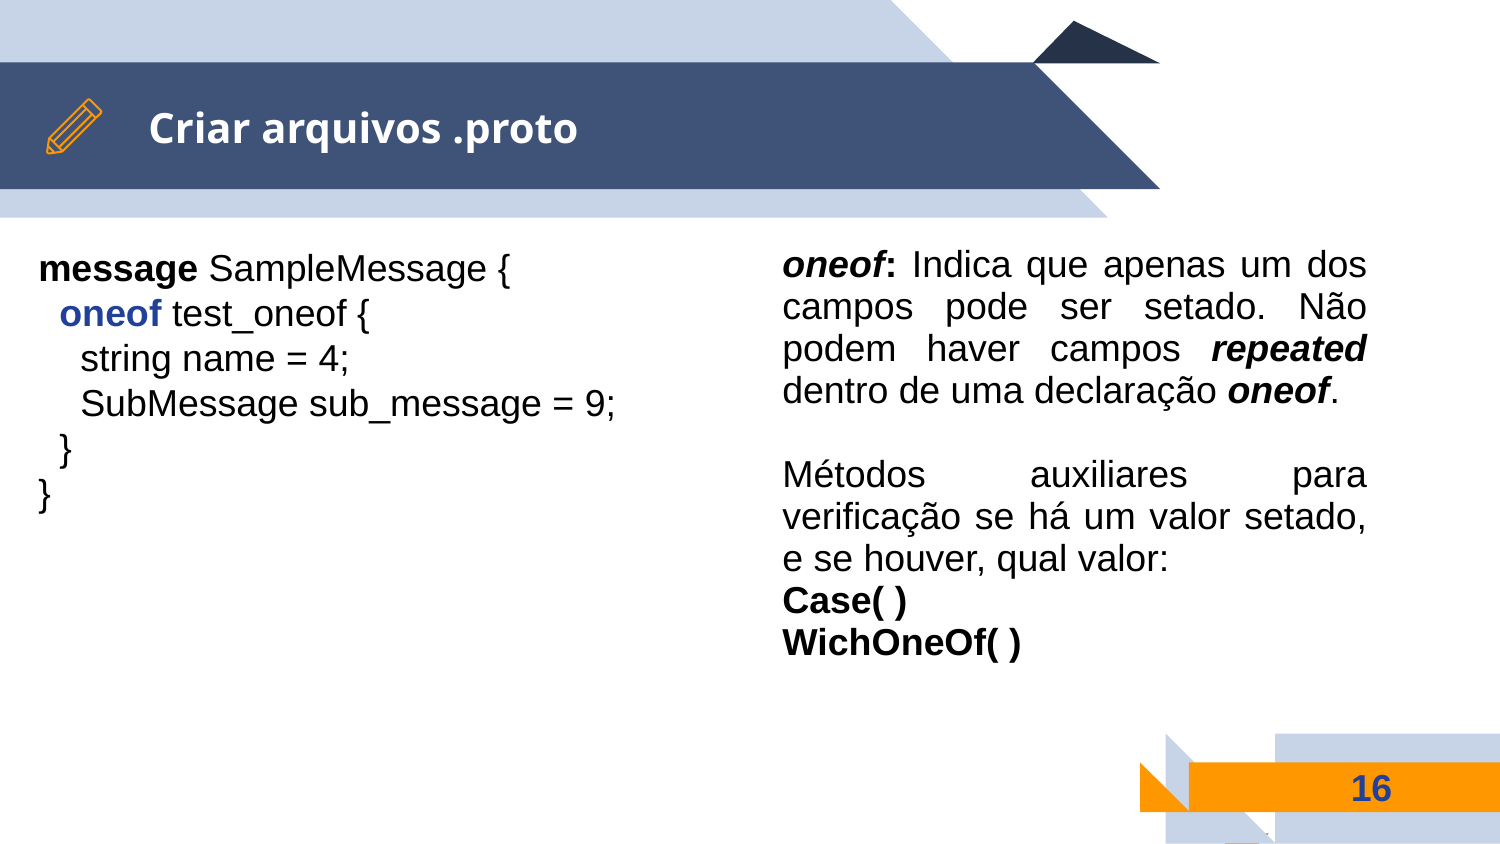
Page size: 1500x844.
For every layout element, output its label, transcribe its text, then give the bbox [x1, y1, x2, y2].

text_box Criar arquivos .proto [133, 64, 1035, 190]
text_box message SampleMessage { oneof test_oneof { string name = 4; SubMessage sub_message = 9; } } [23, 236, 1146, 815]
text_box oneof: Indica que apenas um dos campos pode ser setado. Não podem haver campos repeated dentro de uma declaração oneof. Métodos auxiliares para verificação se há um valor setado, e se houver, qual valor: Case( ) WichOneOf( ) [767, 236, 1382, 667]
text_box 16 [1249, 760, 1494, 813]
